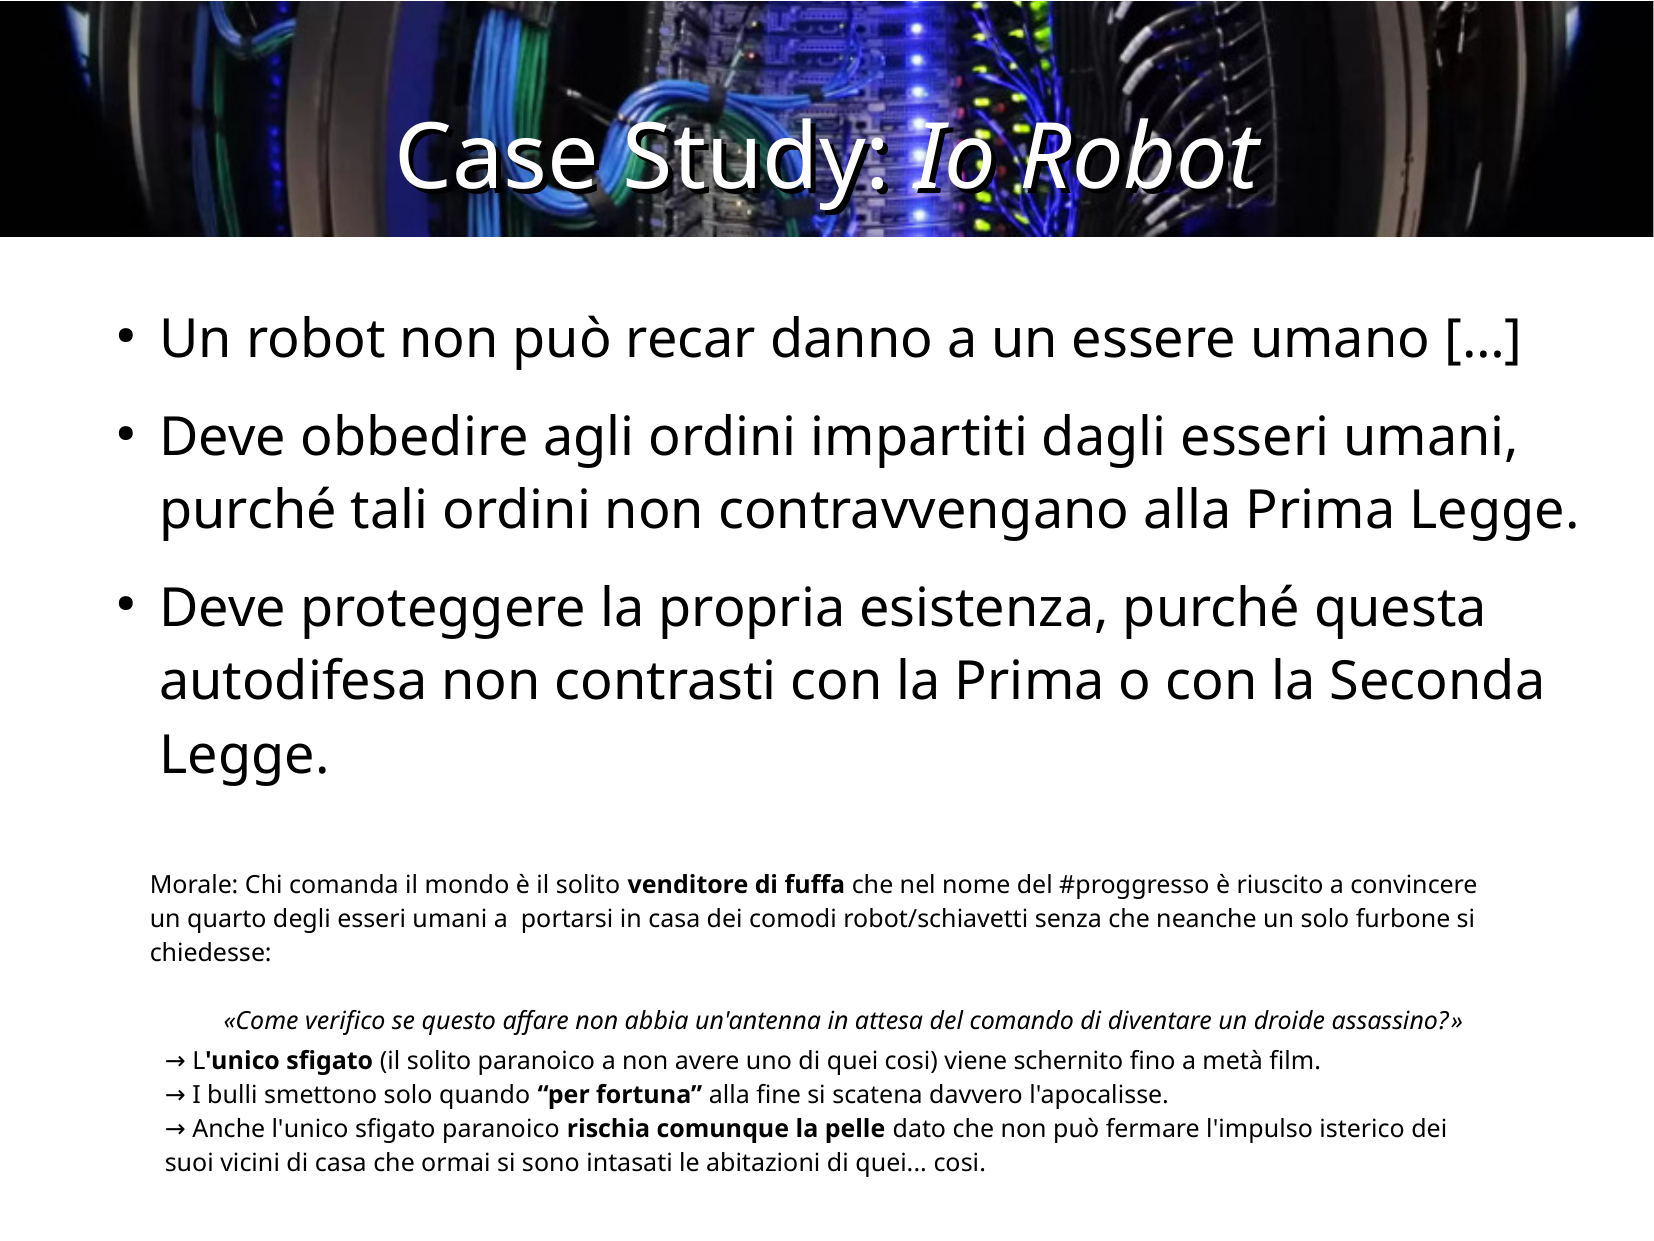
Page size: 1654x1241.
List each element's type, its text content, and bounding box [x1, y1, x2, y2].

text_box Morale: Chi comanda il mondo è il solito venditore di fuffa che nel nome del #proggresso è riuscito a convincere un quarto degli esseri umani a portarsi in casa dei comodi robot/schiavetti senza che neanche un solo furbone si chiedesse: «Come verifico se questo affare non abbia un'antenna in attesa del comando di diventare un droide assassino?» [135, 859, 1531, 1051]
text_box → L'unico sfigato (il solito paranoico a non avere uno di quei cosi) viene schernito fino a metà film. → I bulli smettono solo quando “per fortuna” alla fine si scatena davvero l'apocalisse. → Anche l'unico sfigato paranoico rischia comunque la pelle dato che non può fermare l'impulso isterico dei suoi vicini di casa che ormai si sono intasati le abitazioni di quei... cosi. [150, 1035, 1501, 1167]
list Un robot non può recar danno a un essere umano […] Deve obbedire agli ordini impartiti dagli esseri umani, purché tali ordini non contravvengano alla Prima Legge. Deve proteggere la propria esistenza, purché questa autodifesa non contrasti con la Prima o con la Seconda Legge. [101, 300, 1591, 856]
title Case Study: Io Robot [82, 49, 1571, 257]
picture [0, 1, 1654, 237]
